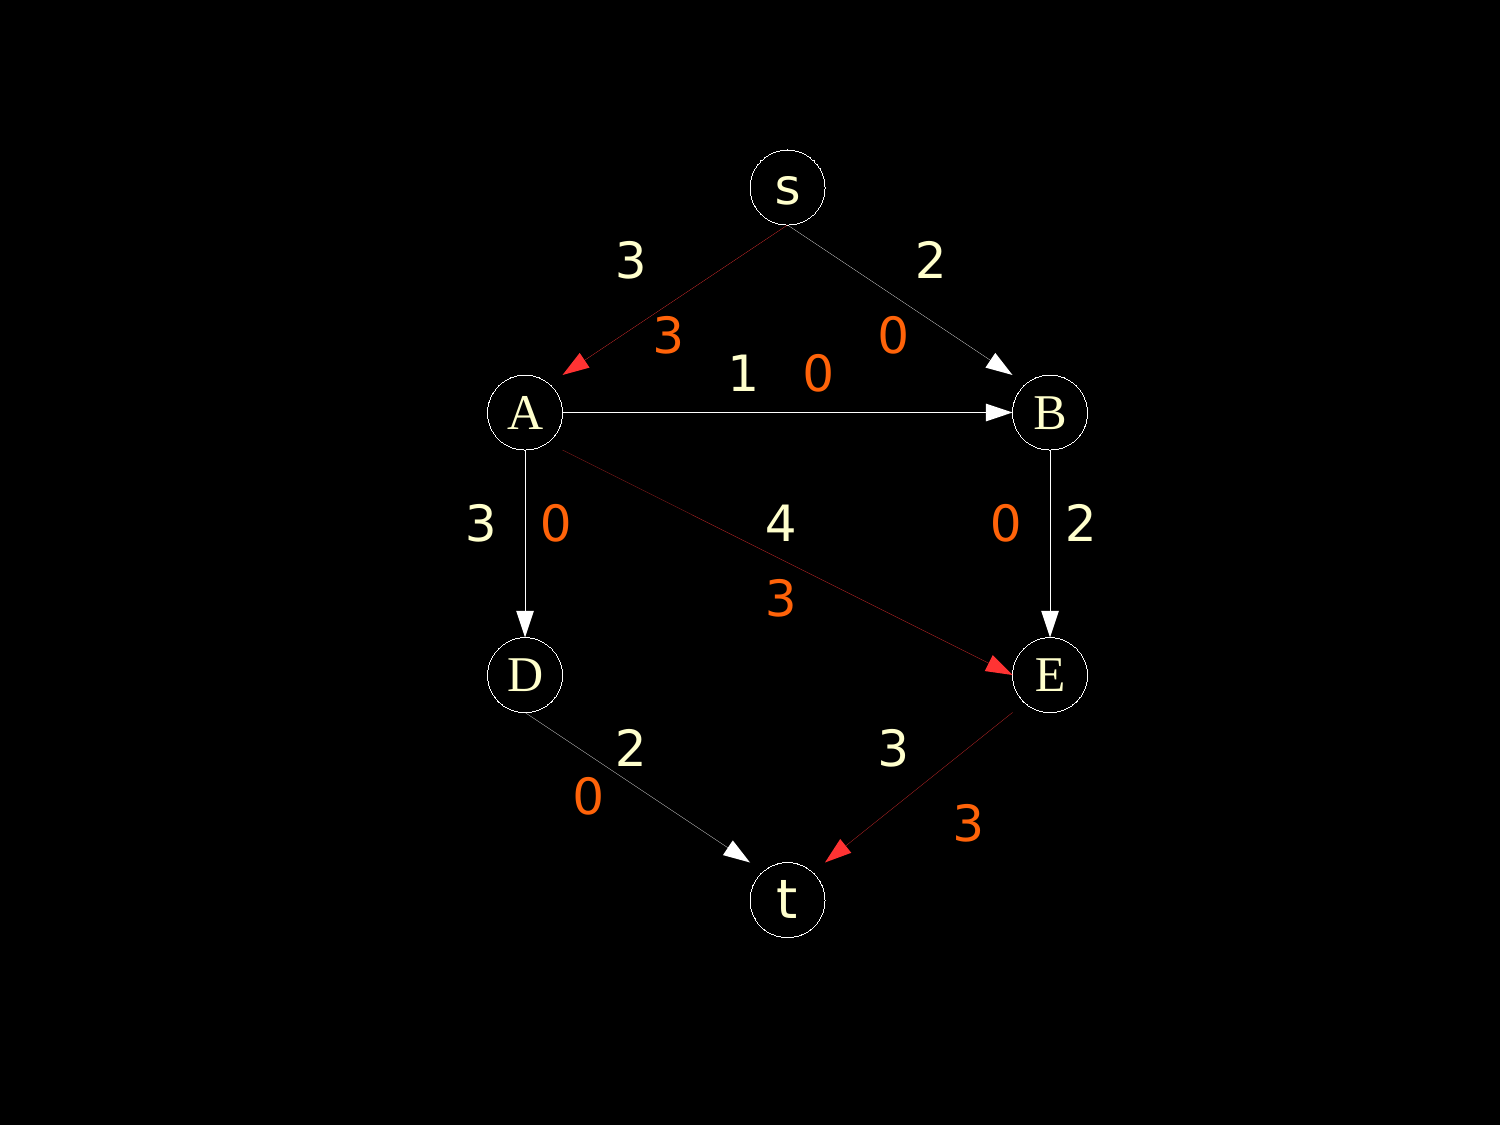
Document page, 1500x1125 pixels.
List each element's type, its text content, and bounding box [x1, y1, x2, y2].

text_box 2 [600, 712, 676, 788]
text_box 2 [1051, 487, 1126, 563]
text_box 0 [975, 487, 1051, 563]
text_box B [1012, 375, 1088, 451]
text_box A [487, 375, 563, 451]
text_box 0 [557, 760, 633, 836]
text_box 3 [637, 299, 713, 376]
text_box 3 [600, 224, 676, 300]
text_box 3 [450, 487, 525, 563]
text_box 3 [750, 562, 826, 638]
text_box 4 [750, 487, 826, 562]
text_box E [1012, 637, 1088, 713]
text_box 0 [525, 487, 601, 563]
text_box 3 [862, 712, 938, 788]
text_box 3 [937, 787, 1013, 863]
text_box 0 [862, 299, 938, 376]
text_box 0 [788, 337, 863, 413]
text_box s [750, 149, 826, 225]
text_box 2 [900, 224, 976, 300]
text_box t [750, 862, 826, 938]
text_box 1 [712, 337, 788, 413]
text_box D [487, 637, 563, 713]
